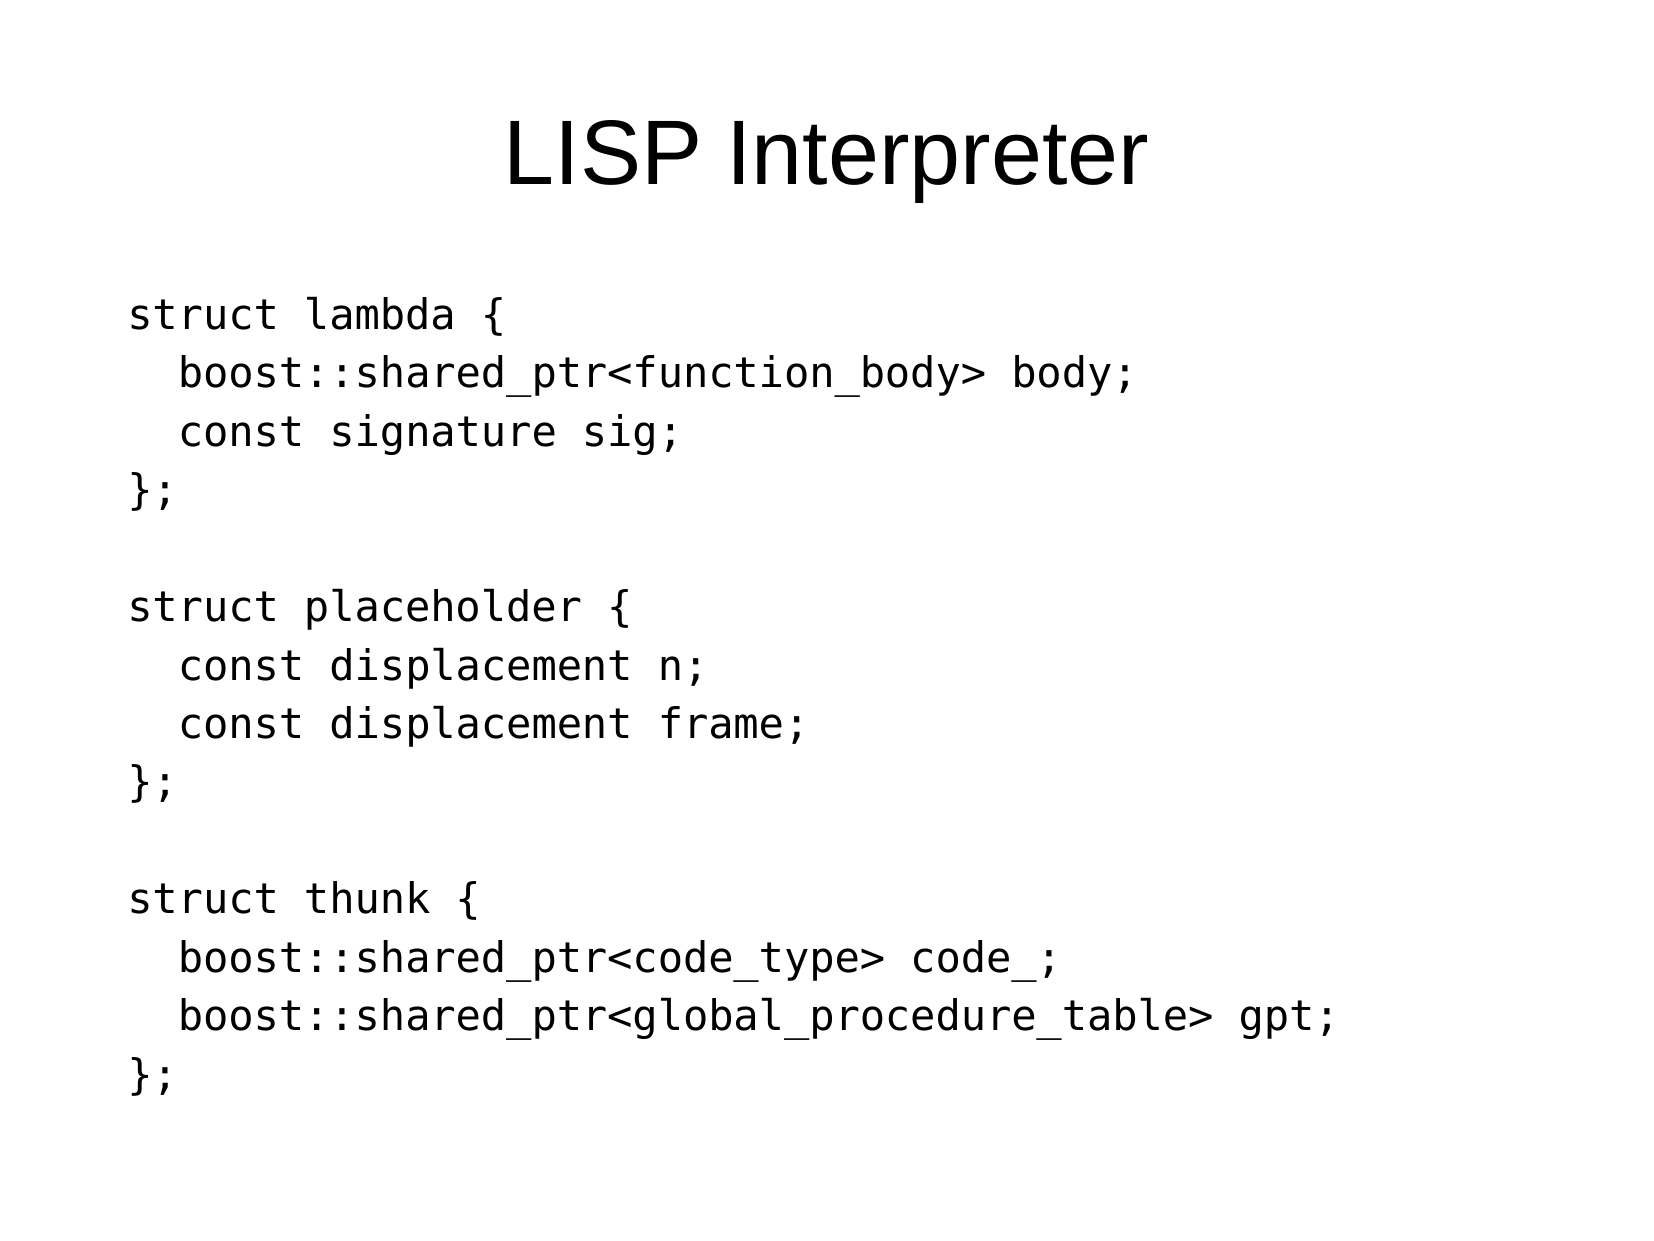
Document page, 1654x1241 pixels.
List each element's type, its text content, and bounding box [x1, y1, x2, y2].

list struct lambda { boost::shared_ptr<function_body> body; const signature sig; }; struct placeholder { const displacement n; const displacement frame; }; struct thunk { boost::shared_ptr<code_type> code_; boost::shared_ptr<global_procedure_table> gpt; }; [82, 290, 1571, 1109]
title LISP Interpreter [82, 49, 1571, 257]
